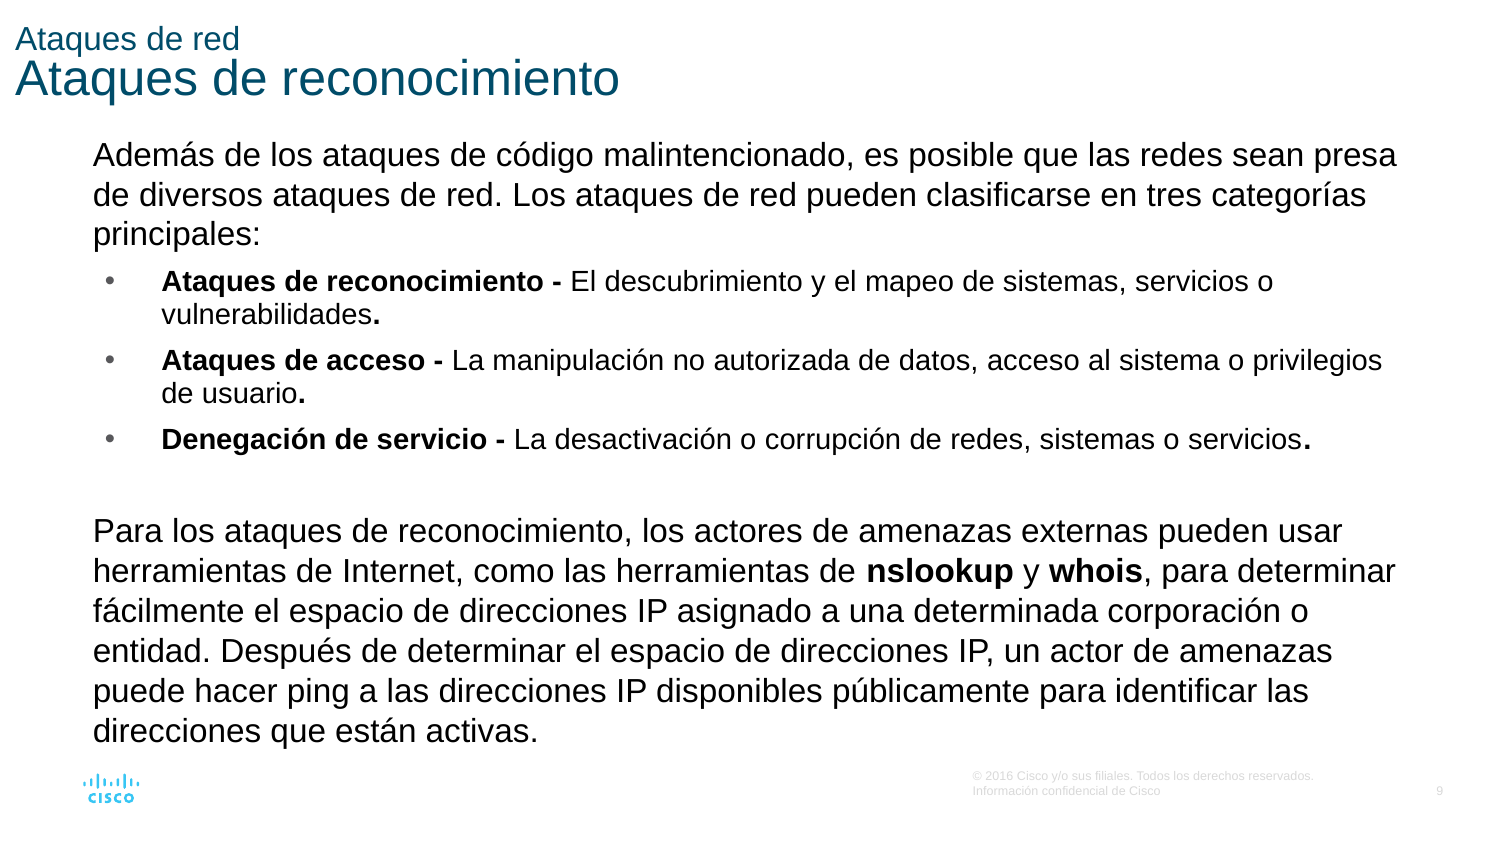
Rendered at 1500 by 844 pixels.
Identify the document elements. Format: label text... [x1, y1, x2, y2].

title Ataques de red Ataques de reconocimiento [0, 5, 1369, 126]
list Además de los ataques de código malintencionado, es posible que las redes sean presa de diversos ataques de red. Los ataques de red pueden clasificarse en tres categorías principales: Ataques de reconocimiento - El descubrimiento y el mapeo de sistemas, servicios o vulnerabilidades. Ataques de acceso - La manipulación no autorizada de datos, acceso al sistema o privilegios de usuario. Denegación de servicio - La desactivación o corrupción de redes, sistemas o servicios. Para los ataques de reconocimiento, los actores de amenazas externas pueden usar herramientas de Internet, como las herramientas de nslookup y whois, para determinar fácilmente el espacio de direcciones IP asignado a una determinada corporación o entidad. Después de determinar el espacio de direcciones IP, un actor de amenazas puede hacer ping a las direcciones IP disponibles públicamente para identificar las direcciones que están activas. [77, 125, 1437, 726]
